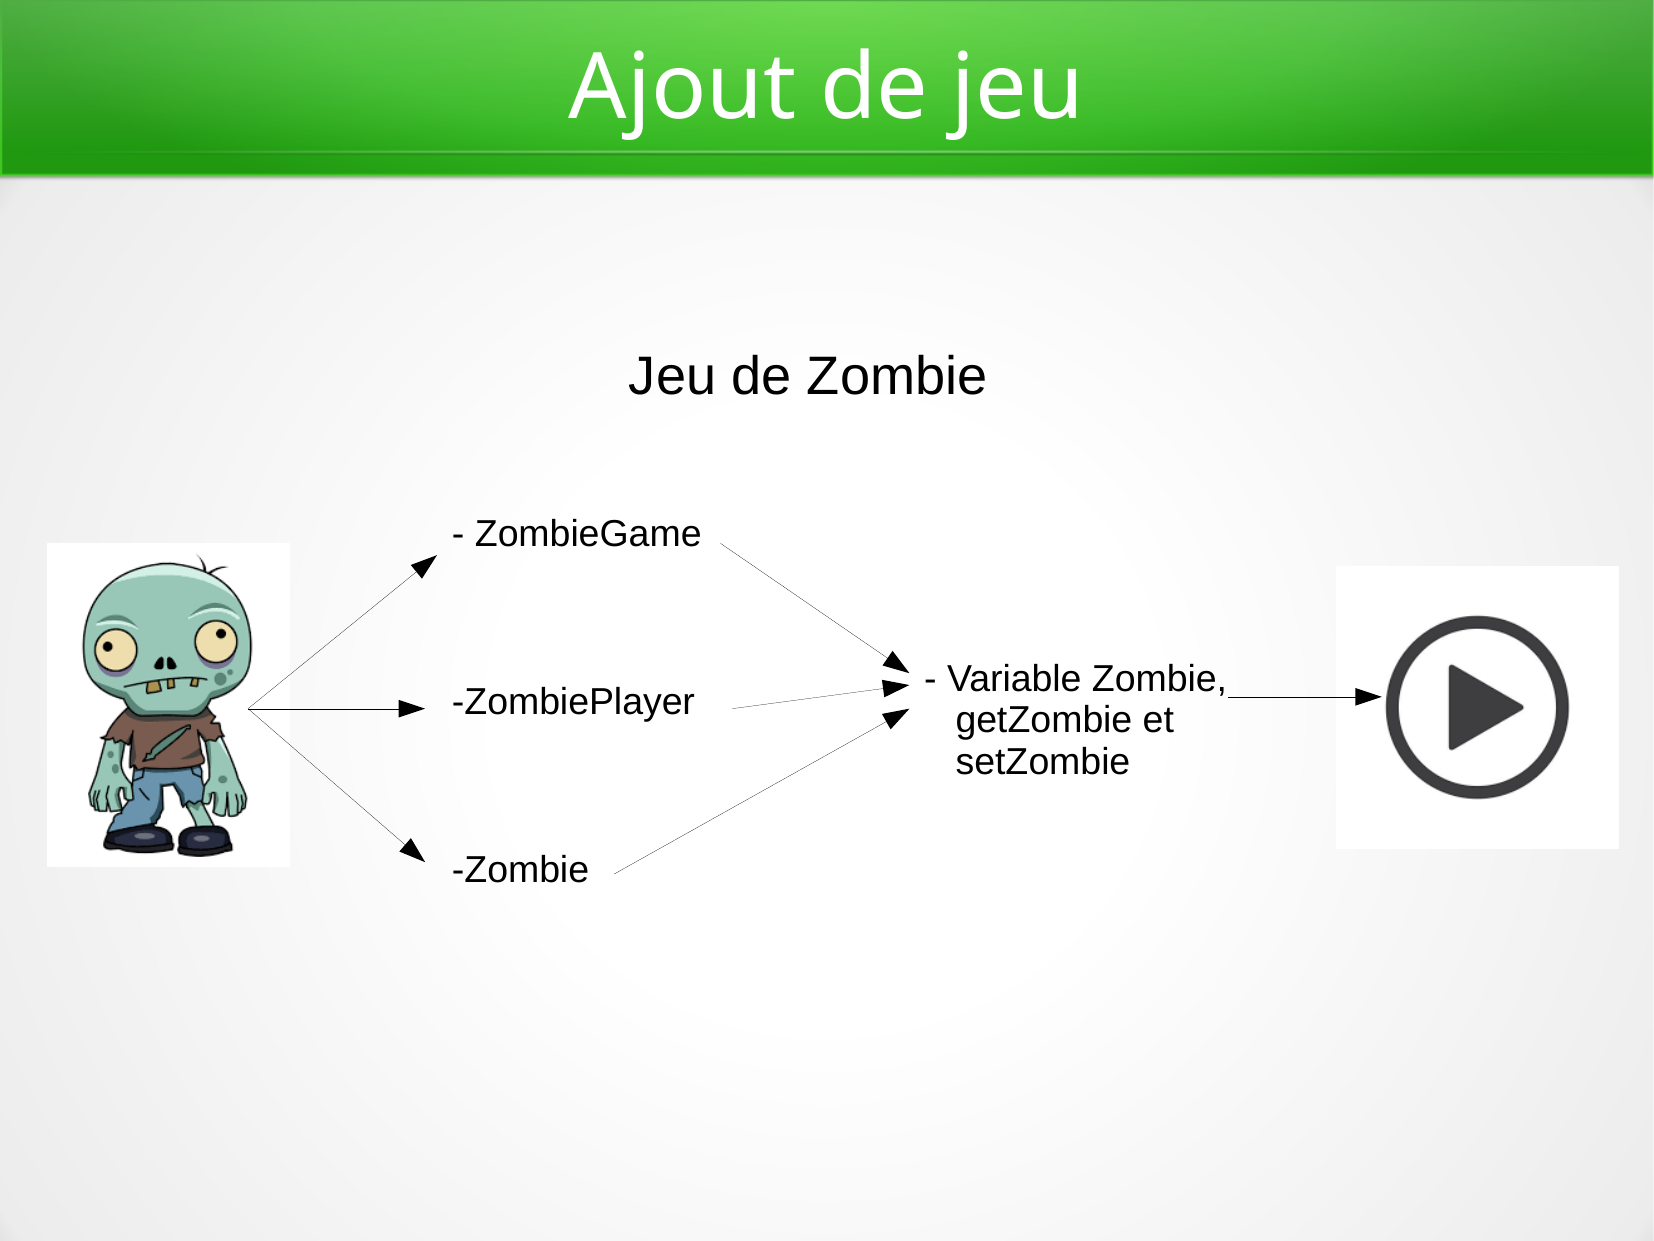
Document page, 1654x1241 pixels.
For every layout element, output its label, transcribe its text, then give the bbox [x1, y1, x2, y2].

text_box Jeu de Zombie [614, 338, 1087, 414]
title Ajout de jeu [82, 11, 1571, 154]
text_box - Variable Zombie, getZombie et setZombie [909, 649, 1312, 791]
text_box - ZombieGame -ZombiePlayer -Zombie [437, 504, 792, 898]
picture [0, 0, 1654, 1241]
